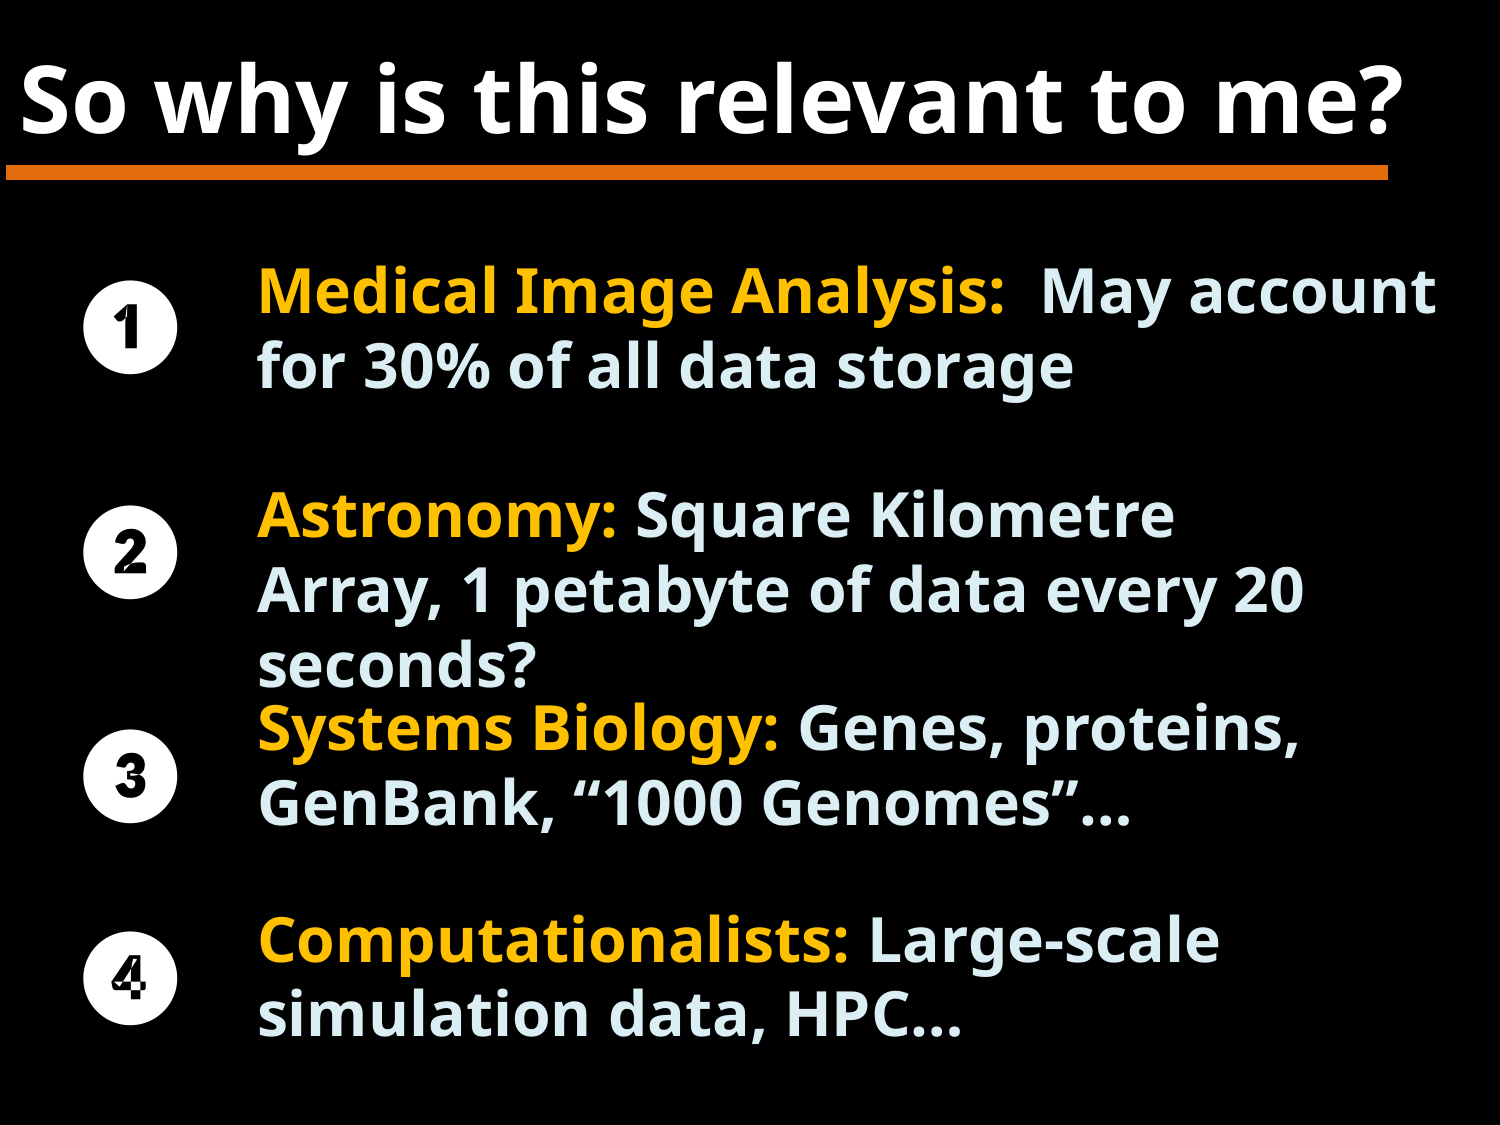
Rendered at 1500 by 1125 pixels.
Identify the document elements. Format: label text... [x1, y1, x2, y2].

text_box Astronomy: Square Kilometre Array, 1 petabyte of data every 20 seconds? [242, 468, 1377, 635]
text_box ❷ [53, 479, 184, 609]
text_box Systems Biology: Genes, proteins, GenBank, “1000 Genomes”… [242, 680, 1388, 848]
text_box Medical Image Analysis: May account for 30% of all data storage [241, 243, 1459, 411]
text_box ❸ [53, 704, 195, 879]
text_box ❶ [53, 255, 207, 385]
text_box ❹ [53, 906, 160, 1036]
text_box So why is this relevant to me? [4, 32, 1424, 161]
text_box Computationalists: Large-scale simulation data, HPC… [242, 892, 1388, 1059]
